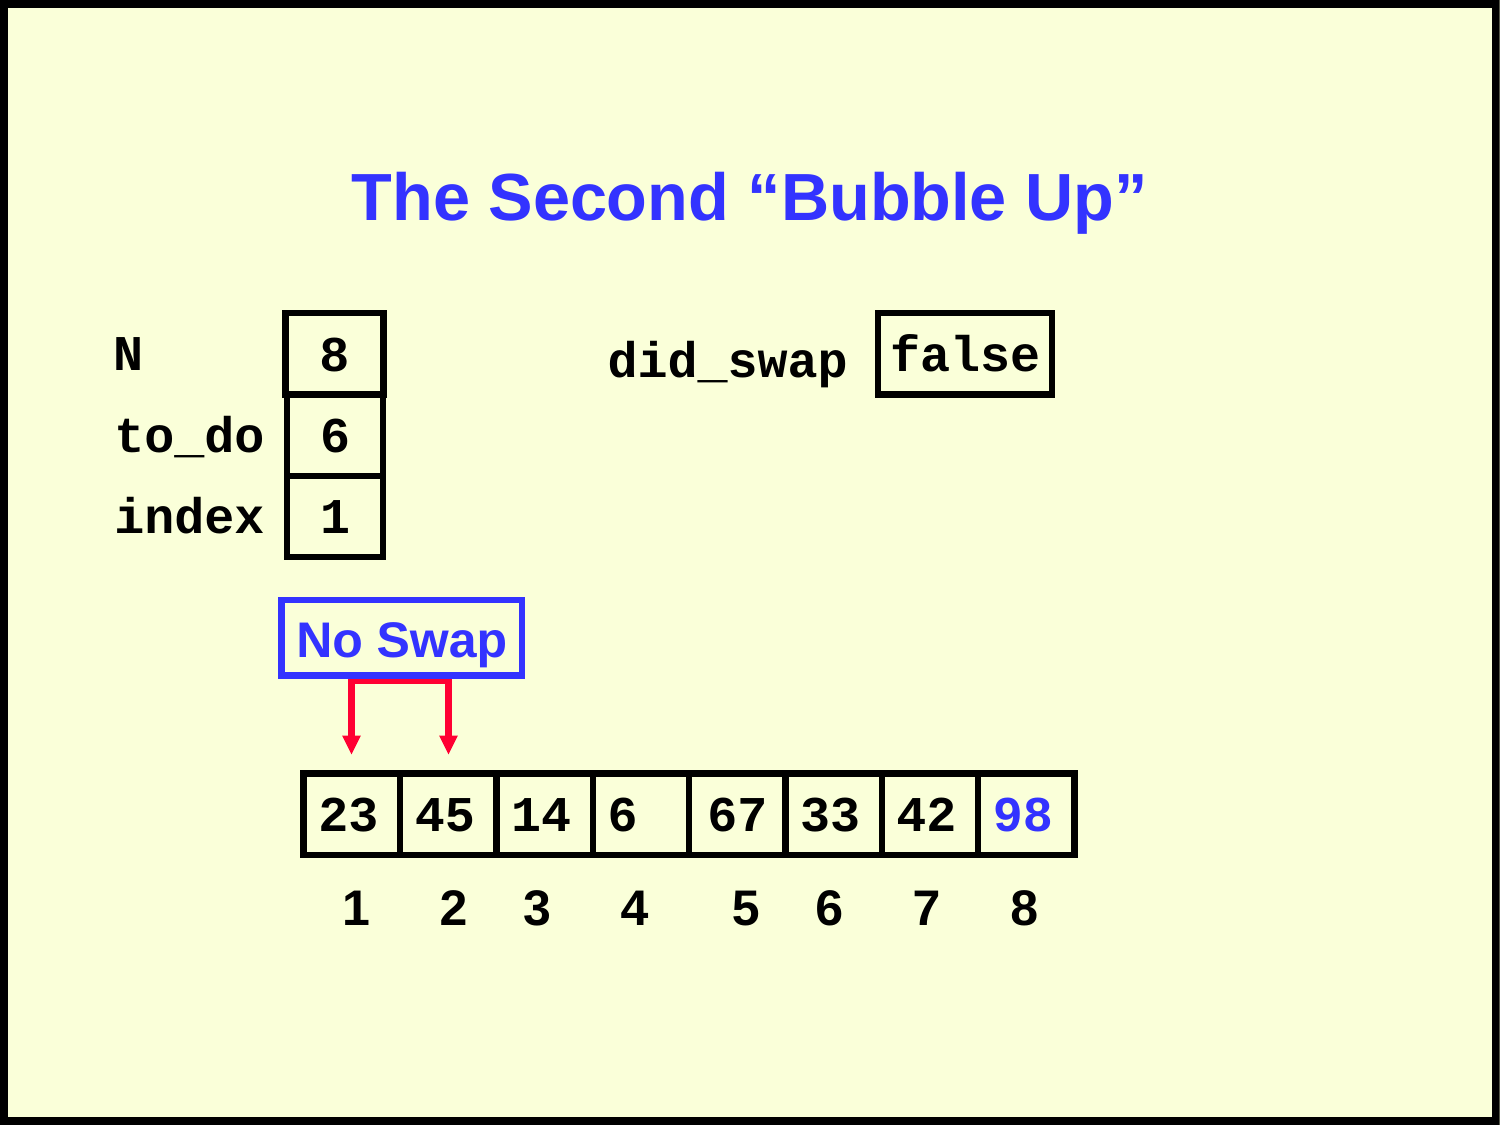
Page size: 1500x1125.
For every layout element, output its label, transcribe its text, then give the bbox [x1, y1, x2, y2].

text_box 33 [786, 773, 881, 855]
text_box 8 [285, 313, 384, 395]
text_box 6 [592, 773, 689, 855]
text_box 42 [881, 773, 978, 855]
text_box 14 [497, 773, 592, 855]
text_box 1 [286, 475, 384, 558]
text_box 1 2 3 4 5 6 7 8 [327, 868, 1055, 944]
title The Second “Bubble Up” [112, 99, 1388, 288]
text_box 6 [286, 395, 384, 475]
text_box 45 [400, 773, 497, 855]
text_box 23 [303, 773, 400, 855]
text_box did_swap [592, 319, 877, 395]
text_box No Swap [281, 599, 523, 676]
text_box false [877, 313, 1053, 395]
text_box 67 [689, 773, 786, 855]
text_box to_do [99, 394, 280, 470]
text_box 98 [978, 773, 1075, 855]
text_box index [99, 475, 280, 552]
text_box N [98, 313, 279, 389]
